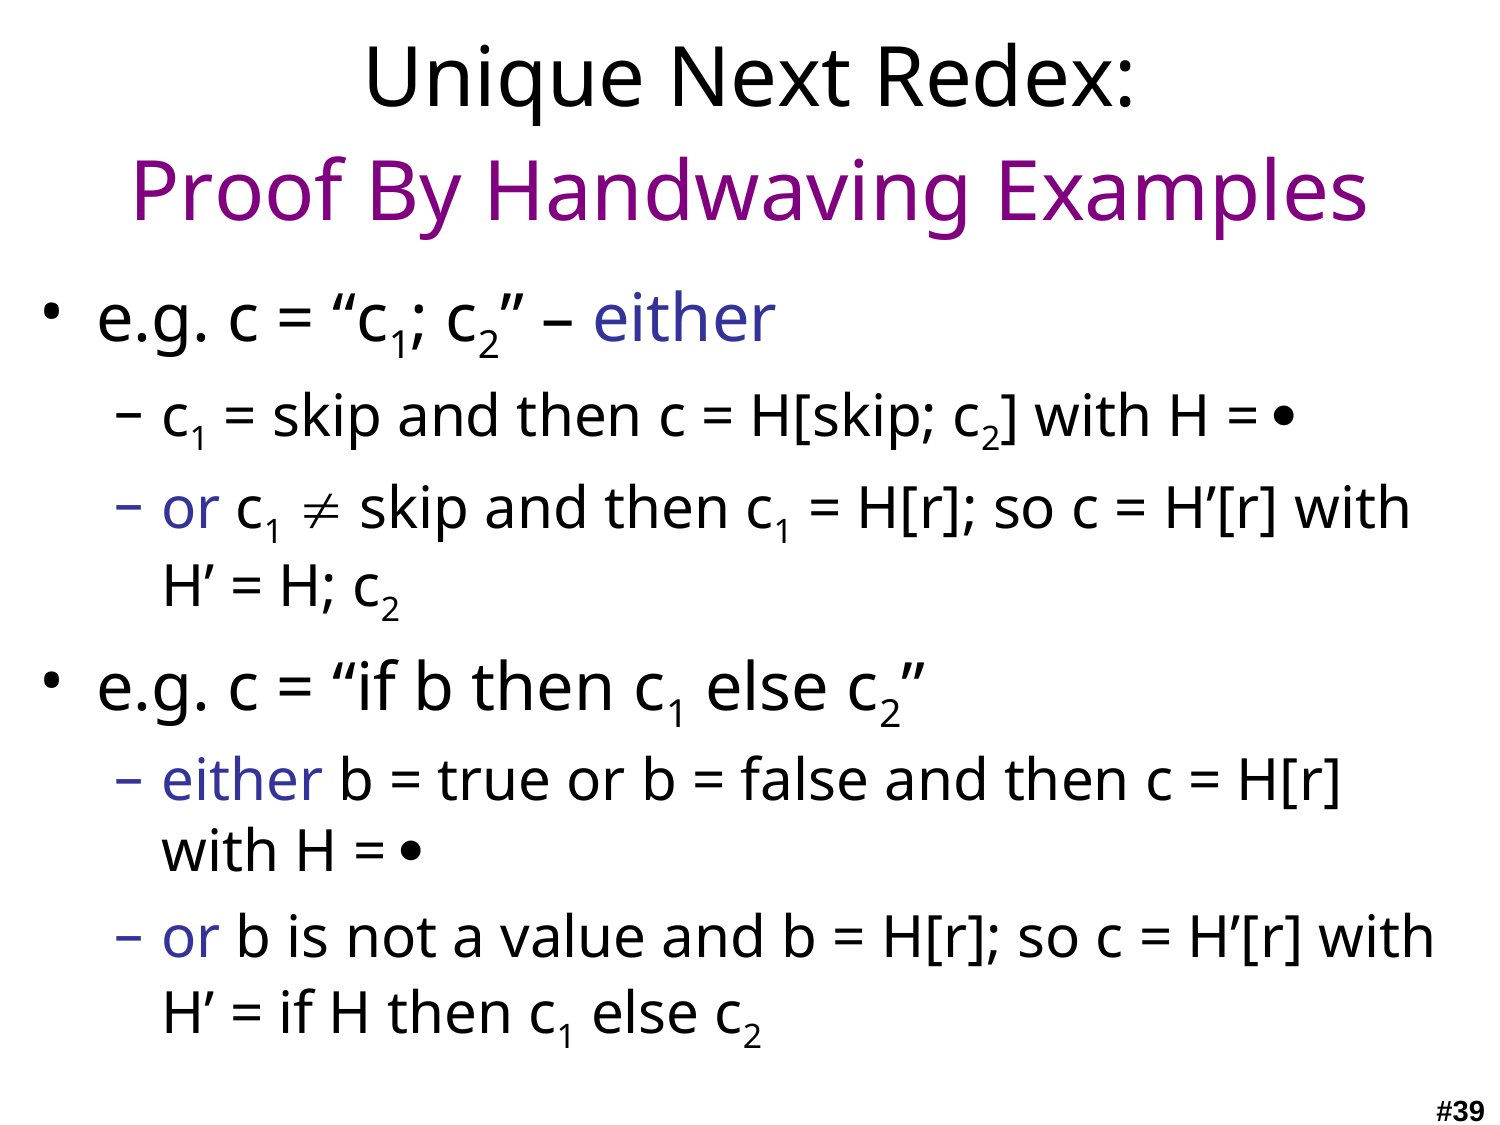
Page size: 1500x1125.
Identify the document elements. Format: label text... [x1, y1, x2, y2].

list e.g. c = “c1; c2” – either c1 = skip and then c = H[skip; c2] with H =  or c1  skip and then c1 = H[r]; so c = H’[r] with H’ = H; c2 e.g. c = “if b then c1 else c2” either b = true or b = false and then c = H[r] with H =  or b is not a value and b = H[r]; so c = H’[r] with H’ = if H then c1 else c2 [24, 262, 1463, 1006]
title Unique Next Redex: Proof By Handwaving Examples [75, 26, 1426, 236]
